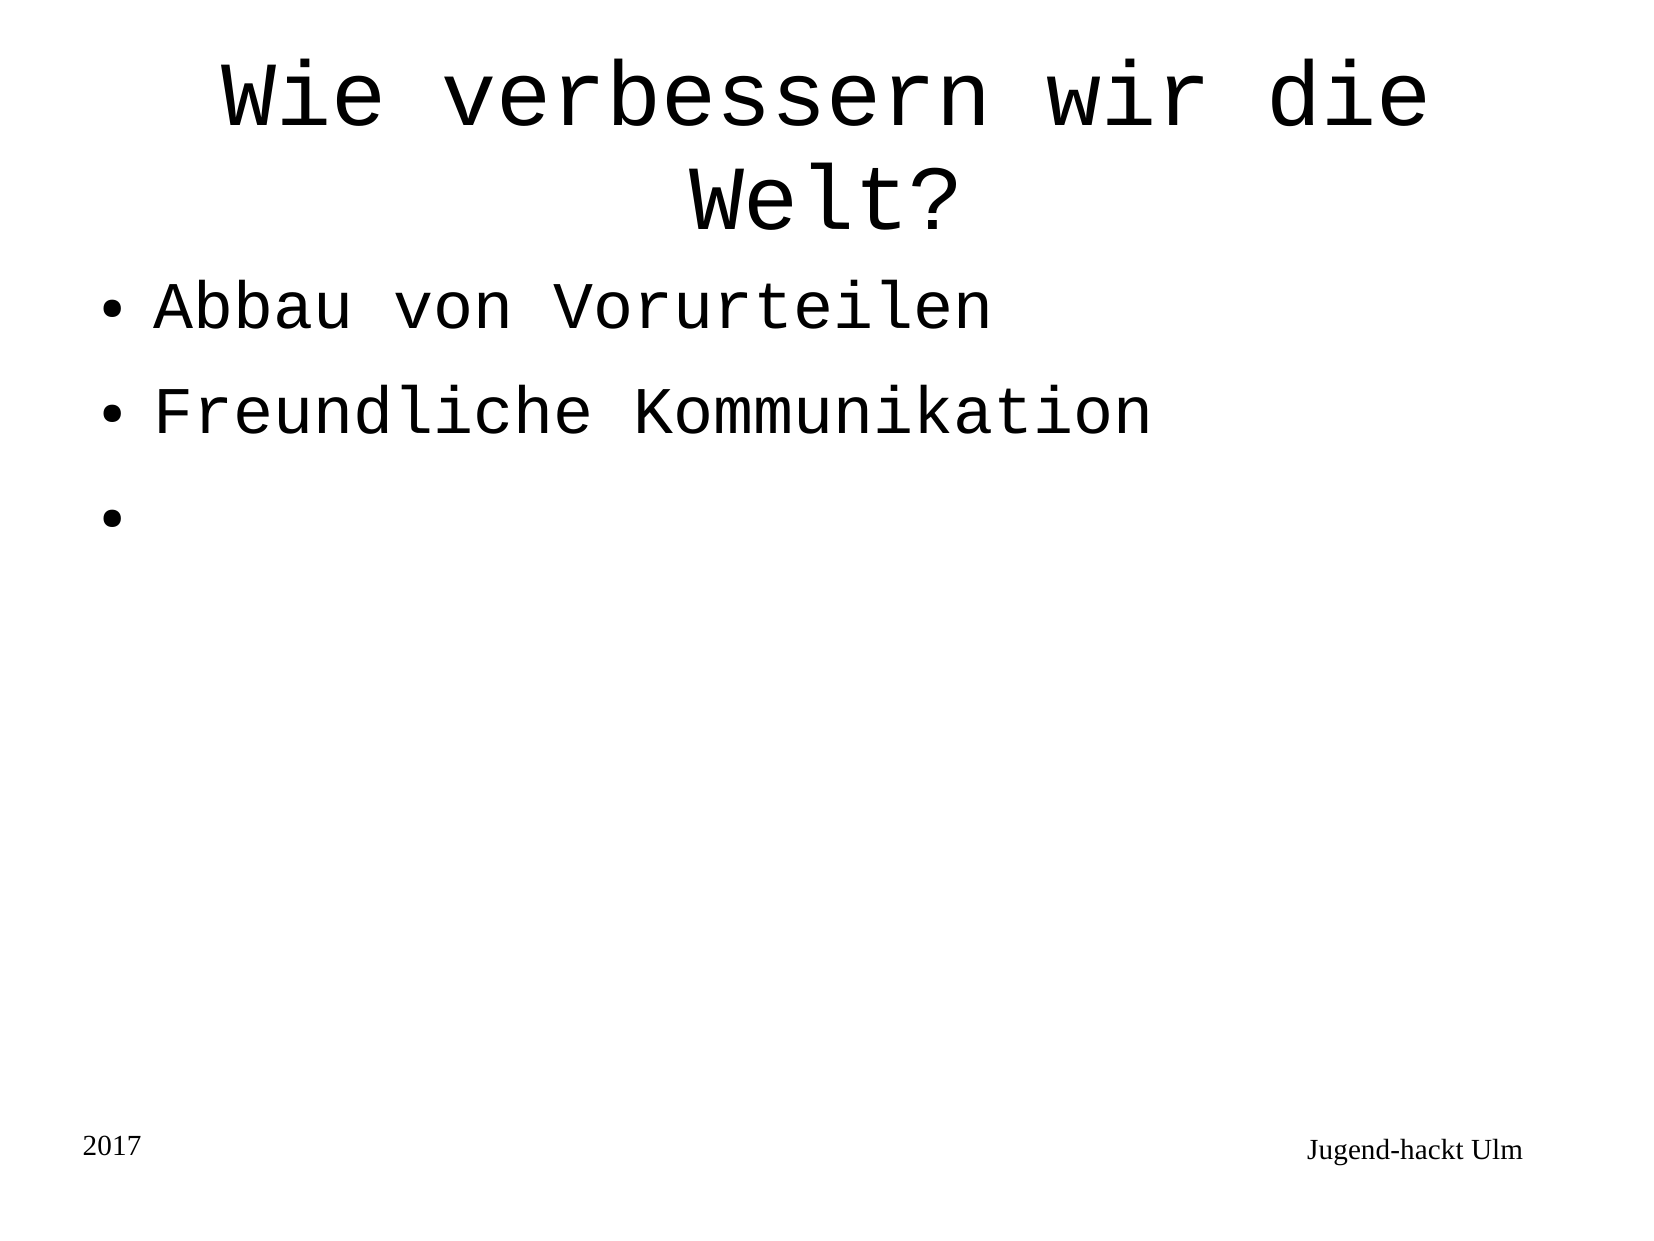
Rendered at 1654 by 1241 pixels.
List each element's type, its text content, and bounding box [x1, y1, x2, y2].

title Wie verbessern wir die Welt? [82, 48, 1571, 258]
list Abbau von Vorurteilen Freundliche Kommunikation [82, 272, 1571, 993]
